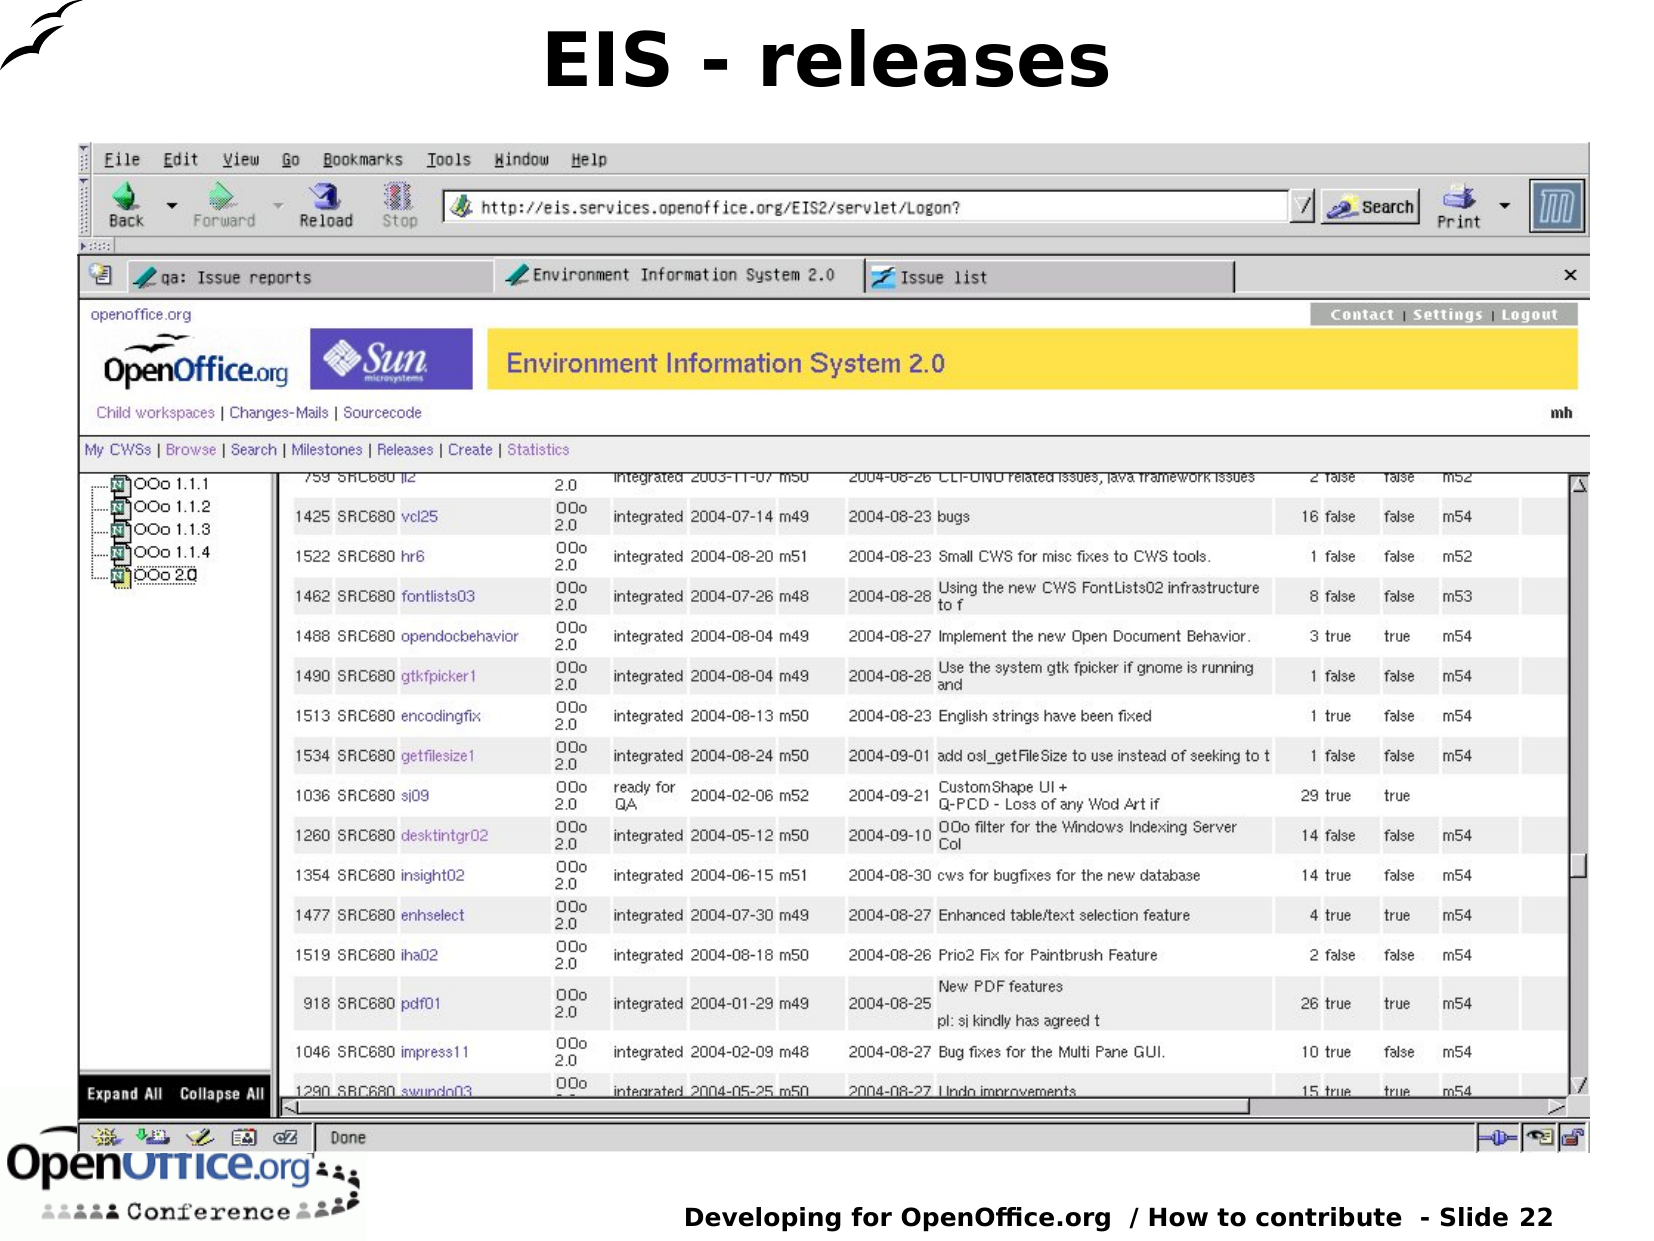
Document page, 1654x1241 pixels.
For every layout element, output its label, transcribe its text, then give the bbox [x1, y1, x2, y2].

picture [0, 142, 1590, 1241]
title EIS - releases [0, 0, 1654, 121]
